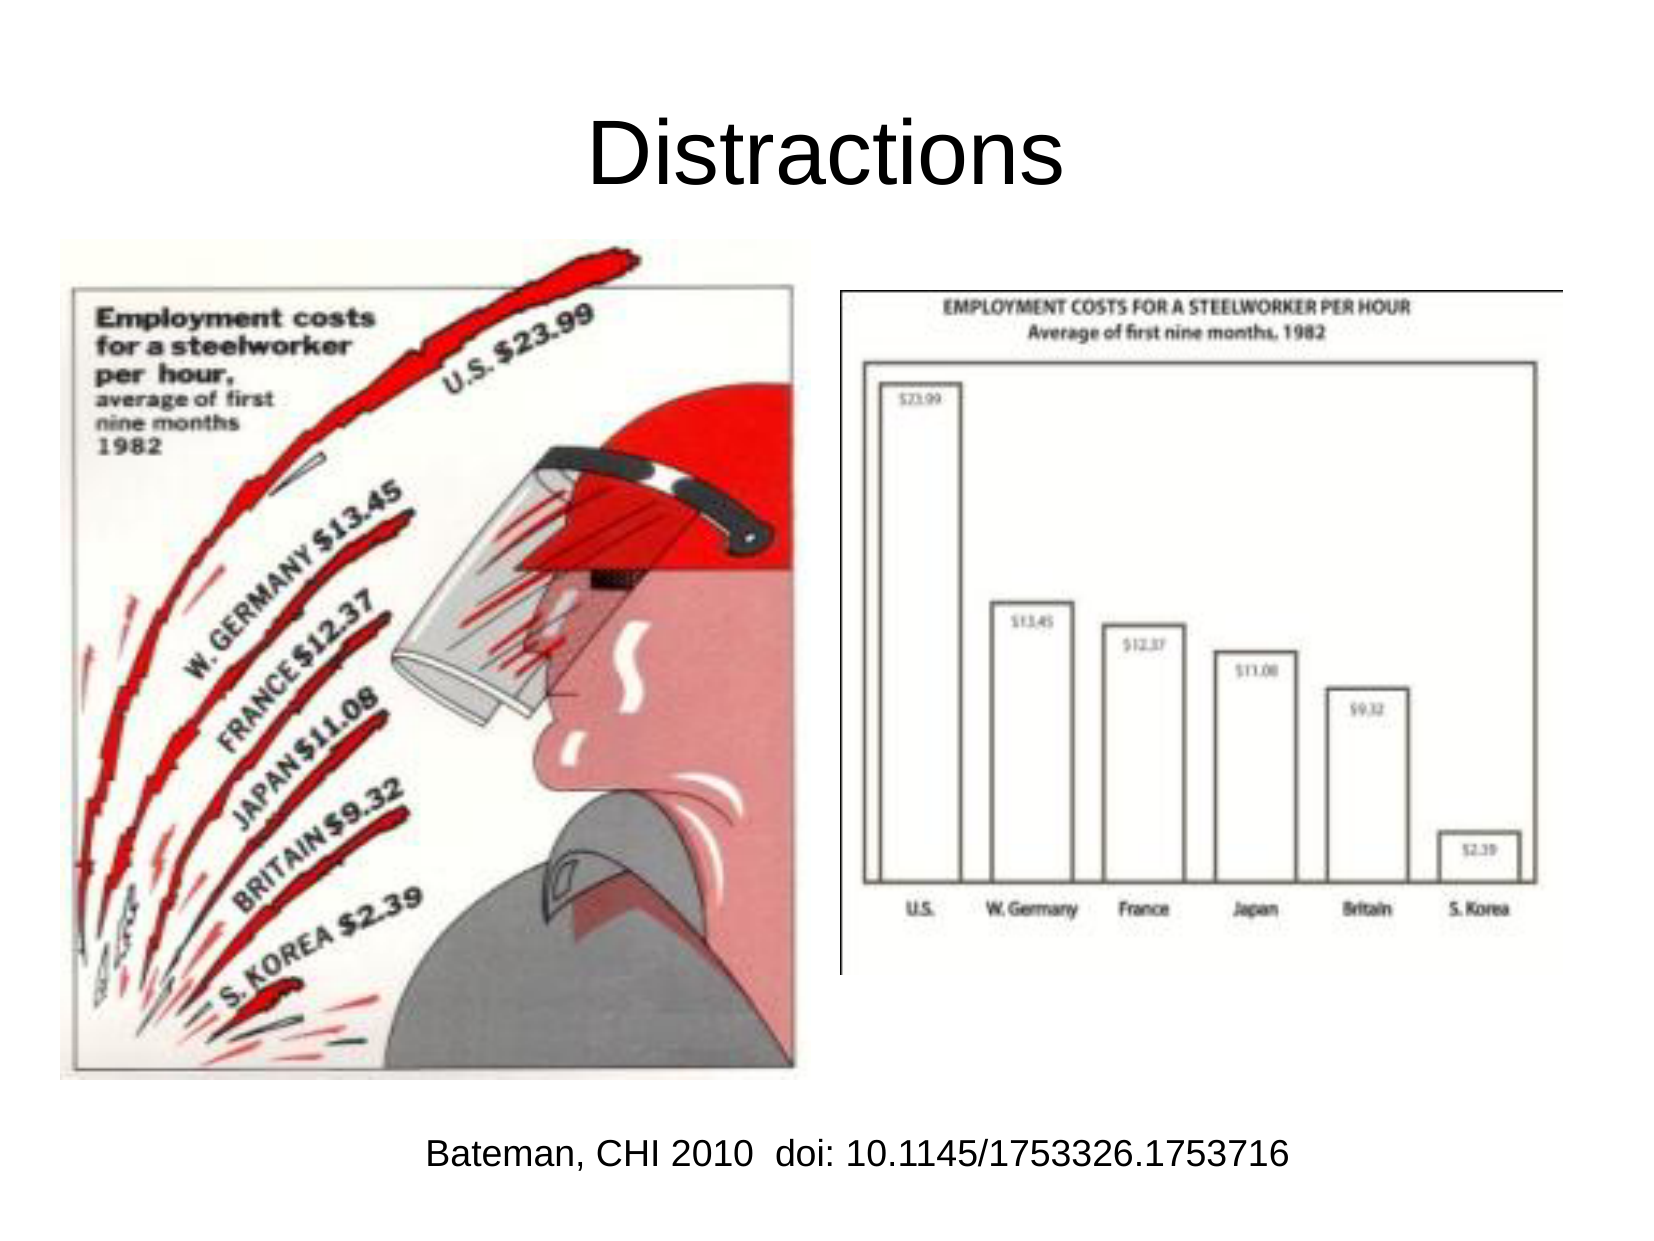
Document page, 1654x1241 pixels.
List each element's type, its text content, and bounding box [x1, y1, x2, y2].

text_box Bateman, CHI 2010 doi: 10.1145/1753326.1753716 [410, 1125, 1321, 1224]
title Distractions [82, 49, 1571, 257]
picture [840, 290, 1563, 976]
picture [60, 239, 811, 1081]
